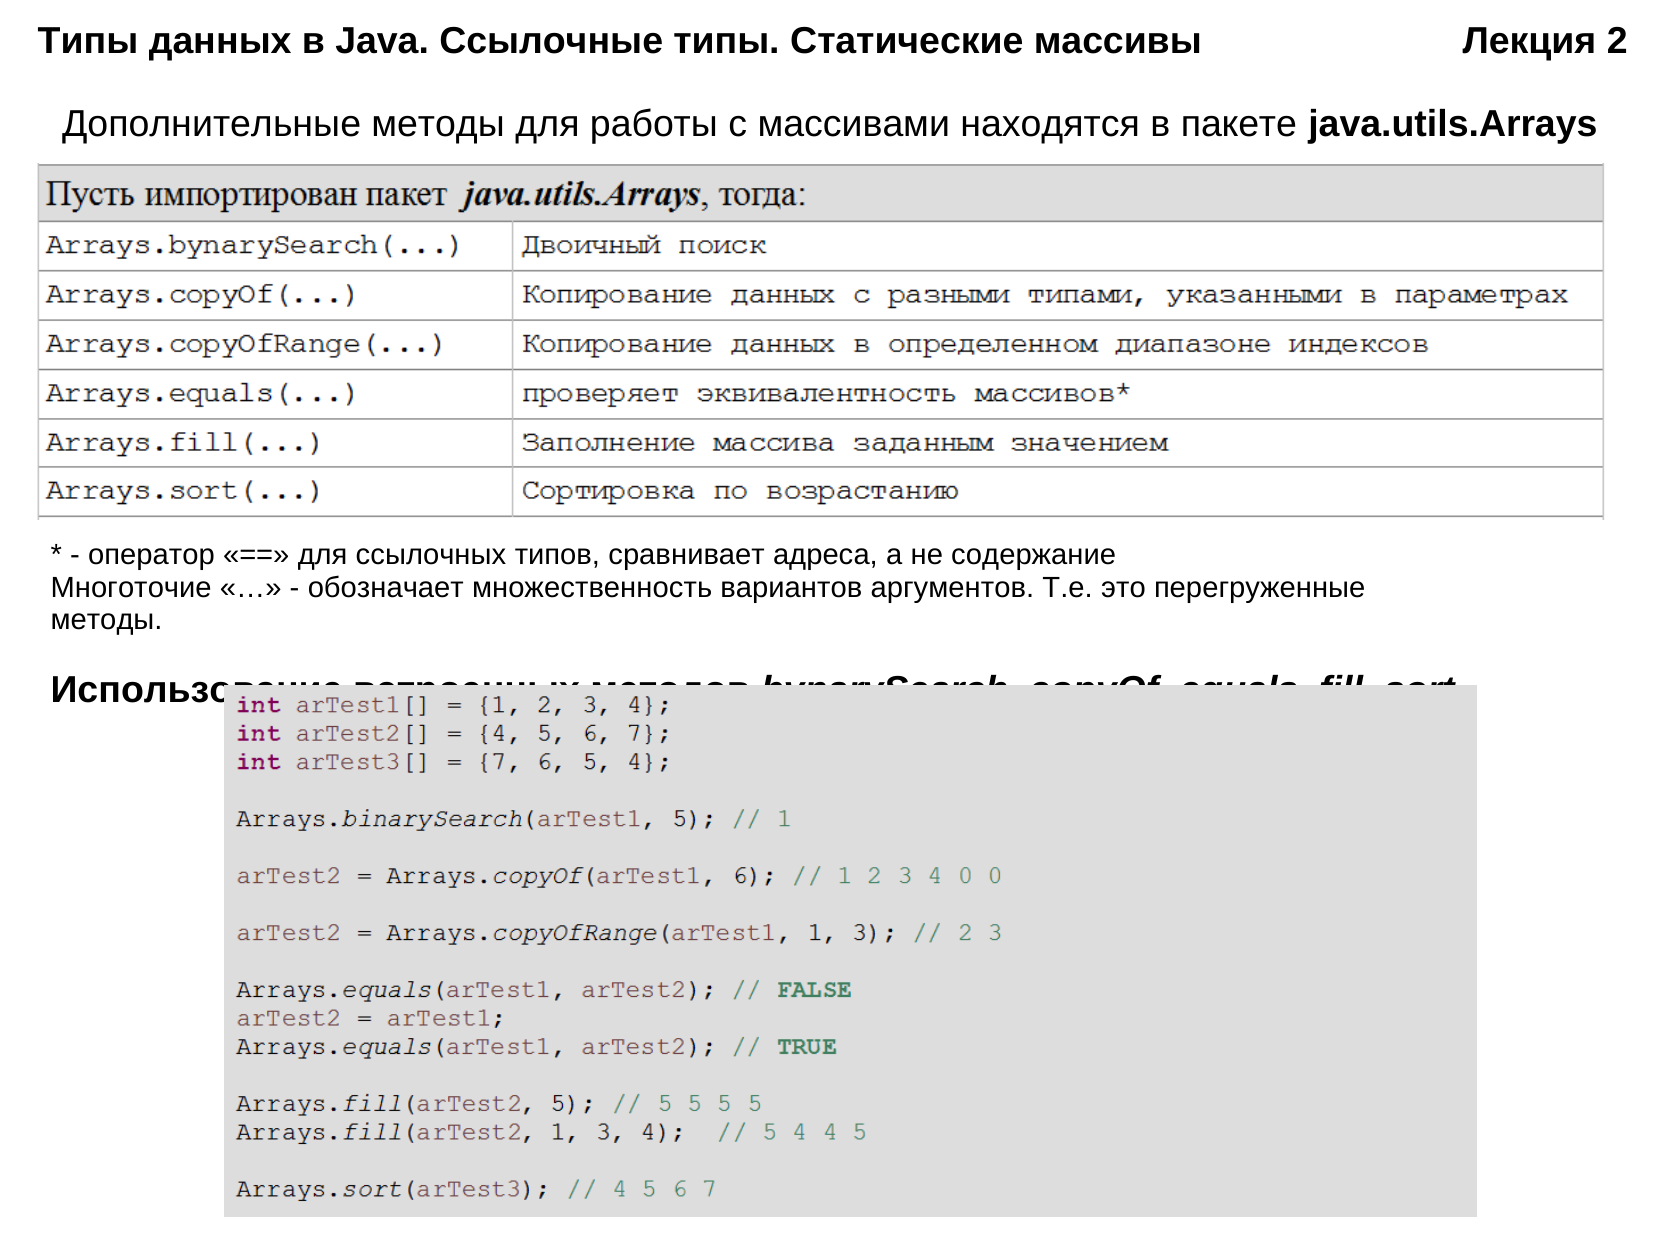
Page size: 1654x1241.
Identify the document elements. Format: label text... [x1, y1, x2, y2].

picture [224, 685, 1477, 1217]
picture [35, 163, 1607, 520]
text_box * - оператор «==» для ссылочных типов, сравнивает адреса, а не содержание Многоточие «…» - обозначает множественность вариантов аргументов. Т.е. это перегруженные методы. Использование встроенных методов bynarySearch, copyOf, equals, fill, sort [35, 531, 1503, 686]
text_box Типы данных в Java. Ссылочные типы. Статические массивы Лекция 2 [35, 24, 1630, 96]
text_box Дополнительные методы для работы с массивами находятся в пакете java.utils.Arrays [47, 95, 1611, 153]
